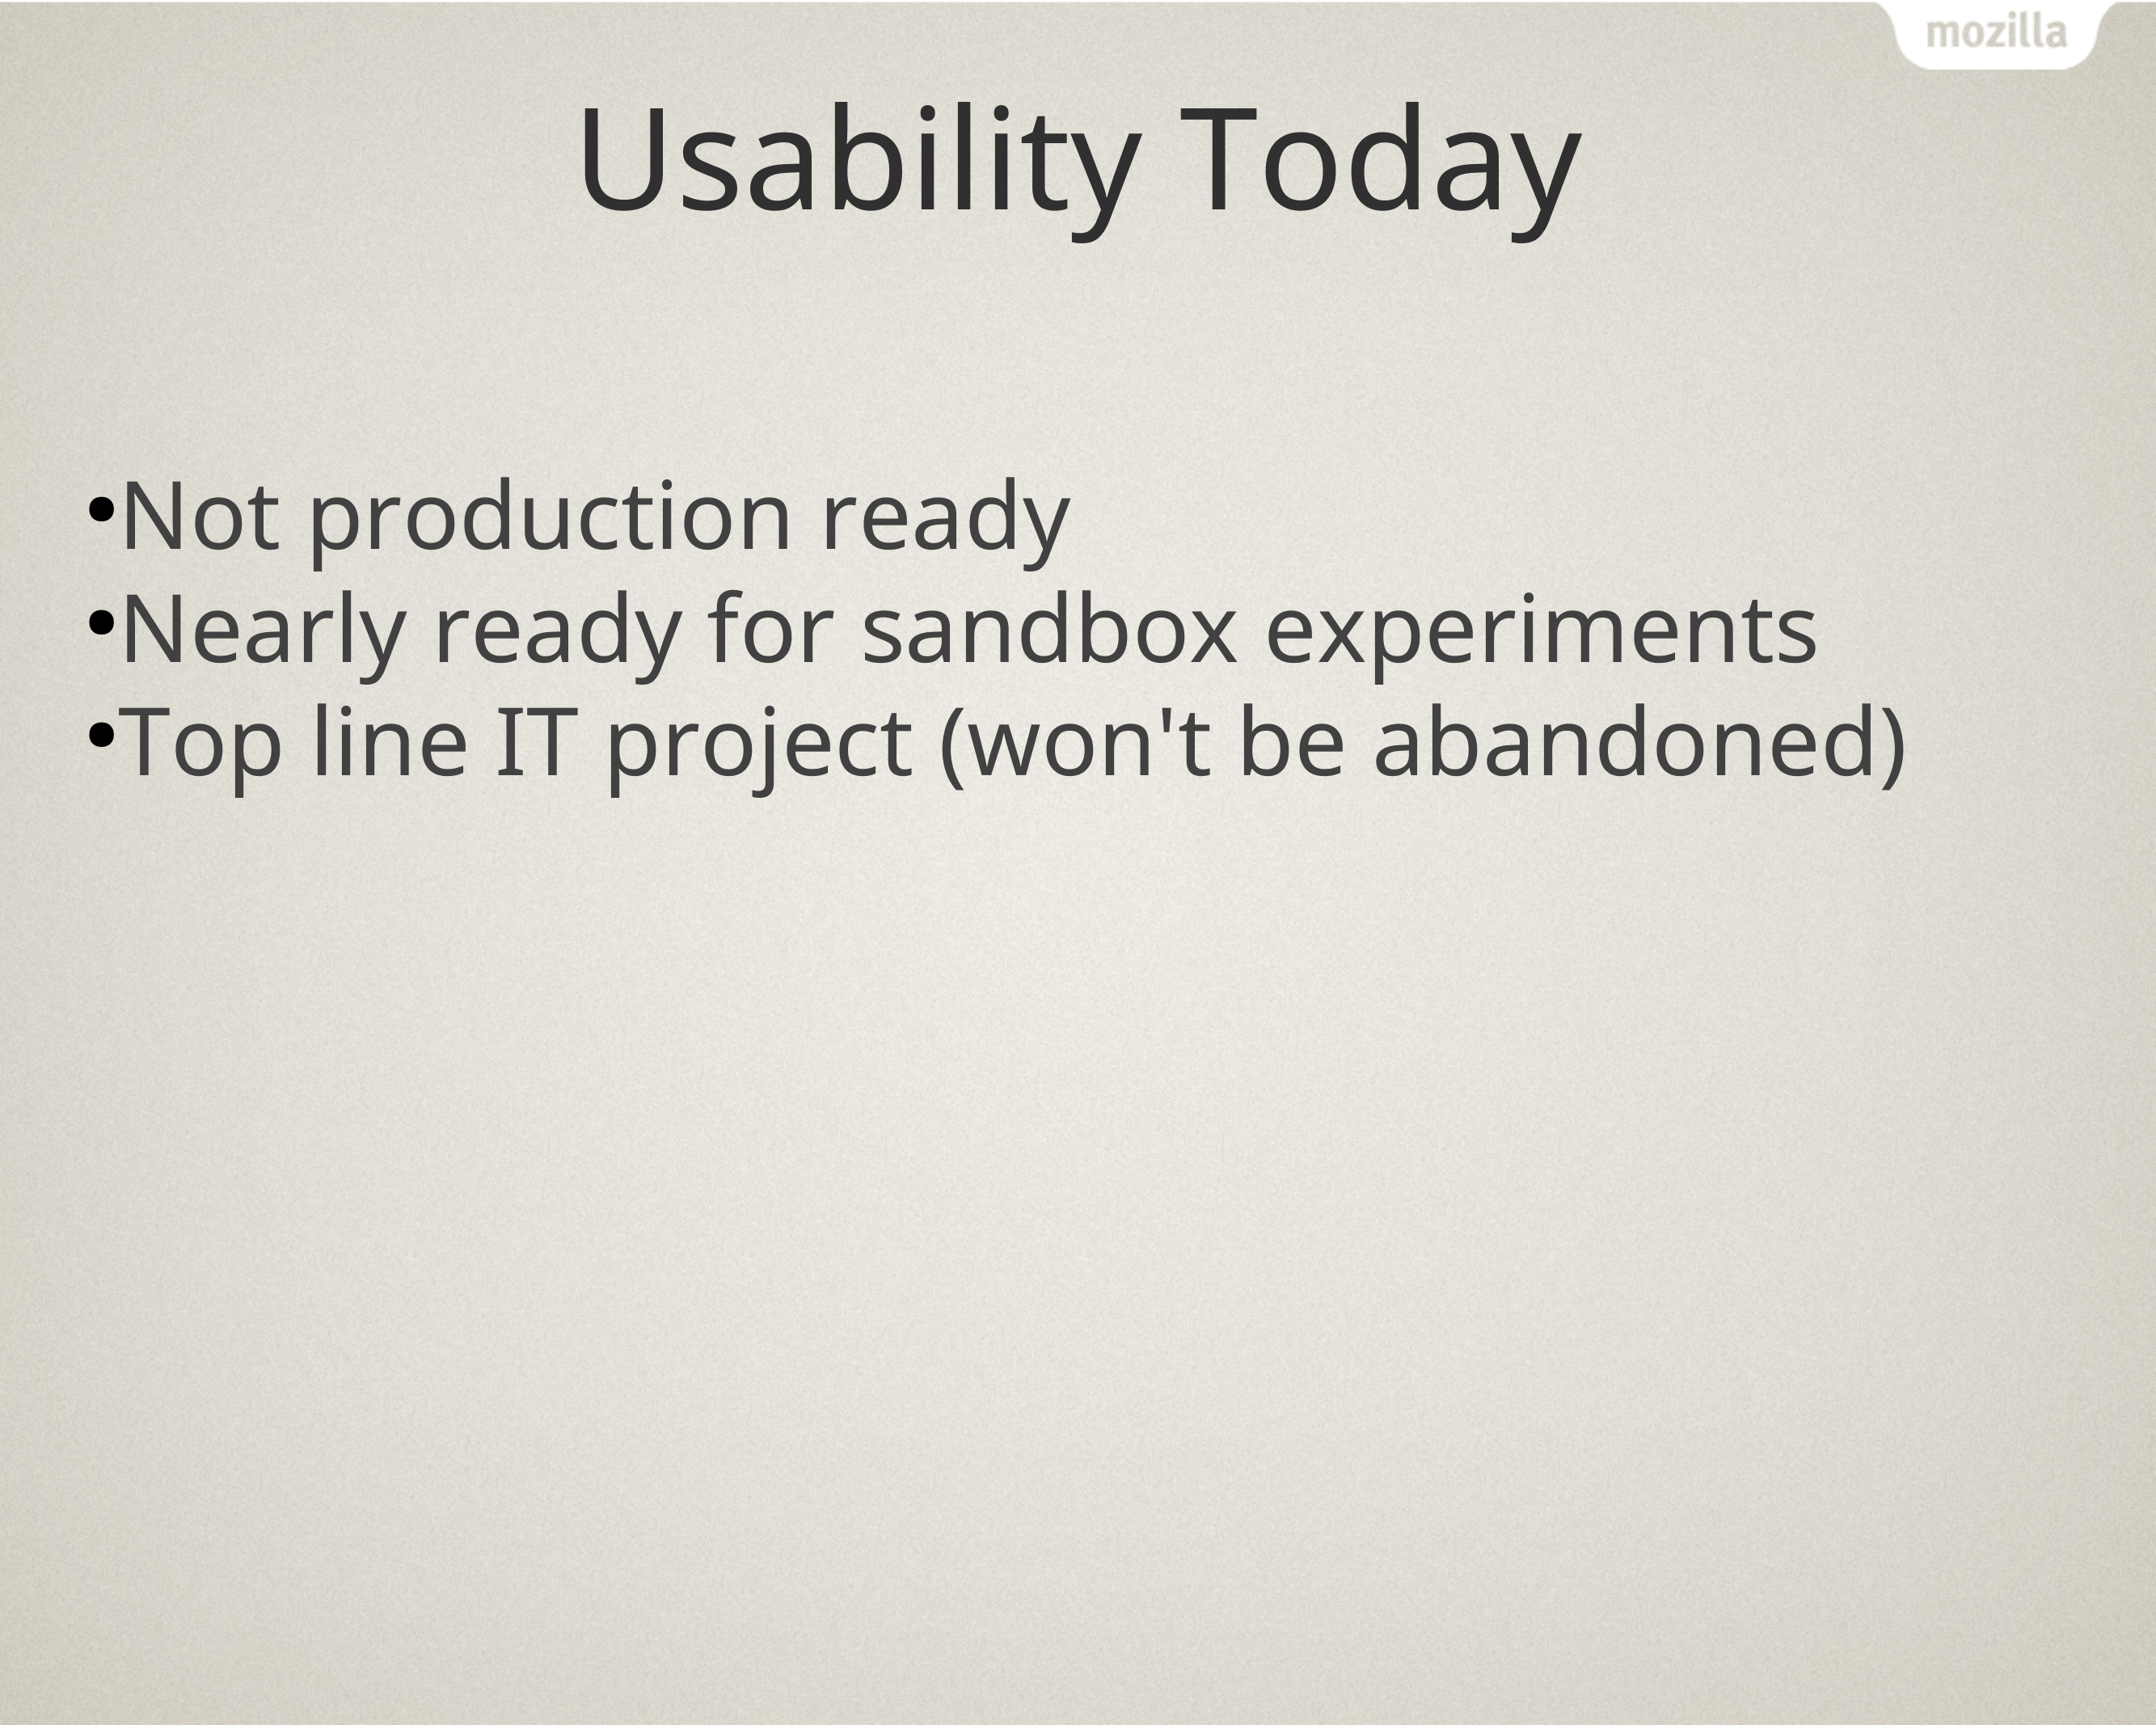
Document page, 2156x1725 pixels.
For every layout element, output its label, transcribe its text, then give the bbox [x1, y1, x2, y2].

text_box Not production ready Nearly ready for sandbox experiments Top line IT project (won't be abandoned) [73, 449, 2032, 801]
title Usability Today [58, 38, 2097, 268]
picture [0, 0, 2156, 1725]
